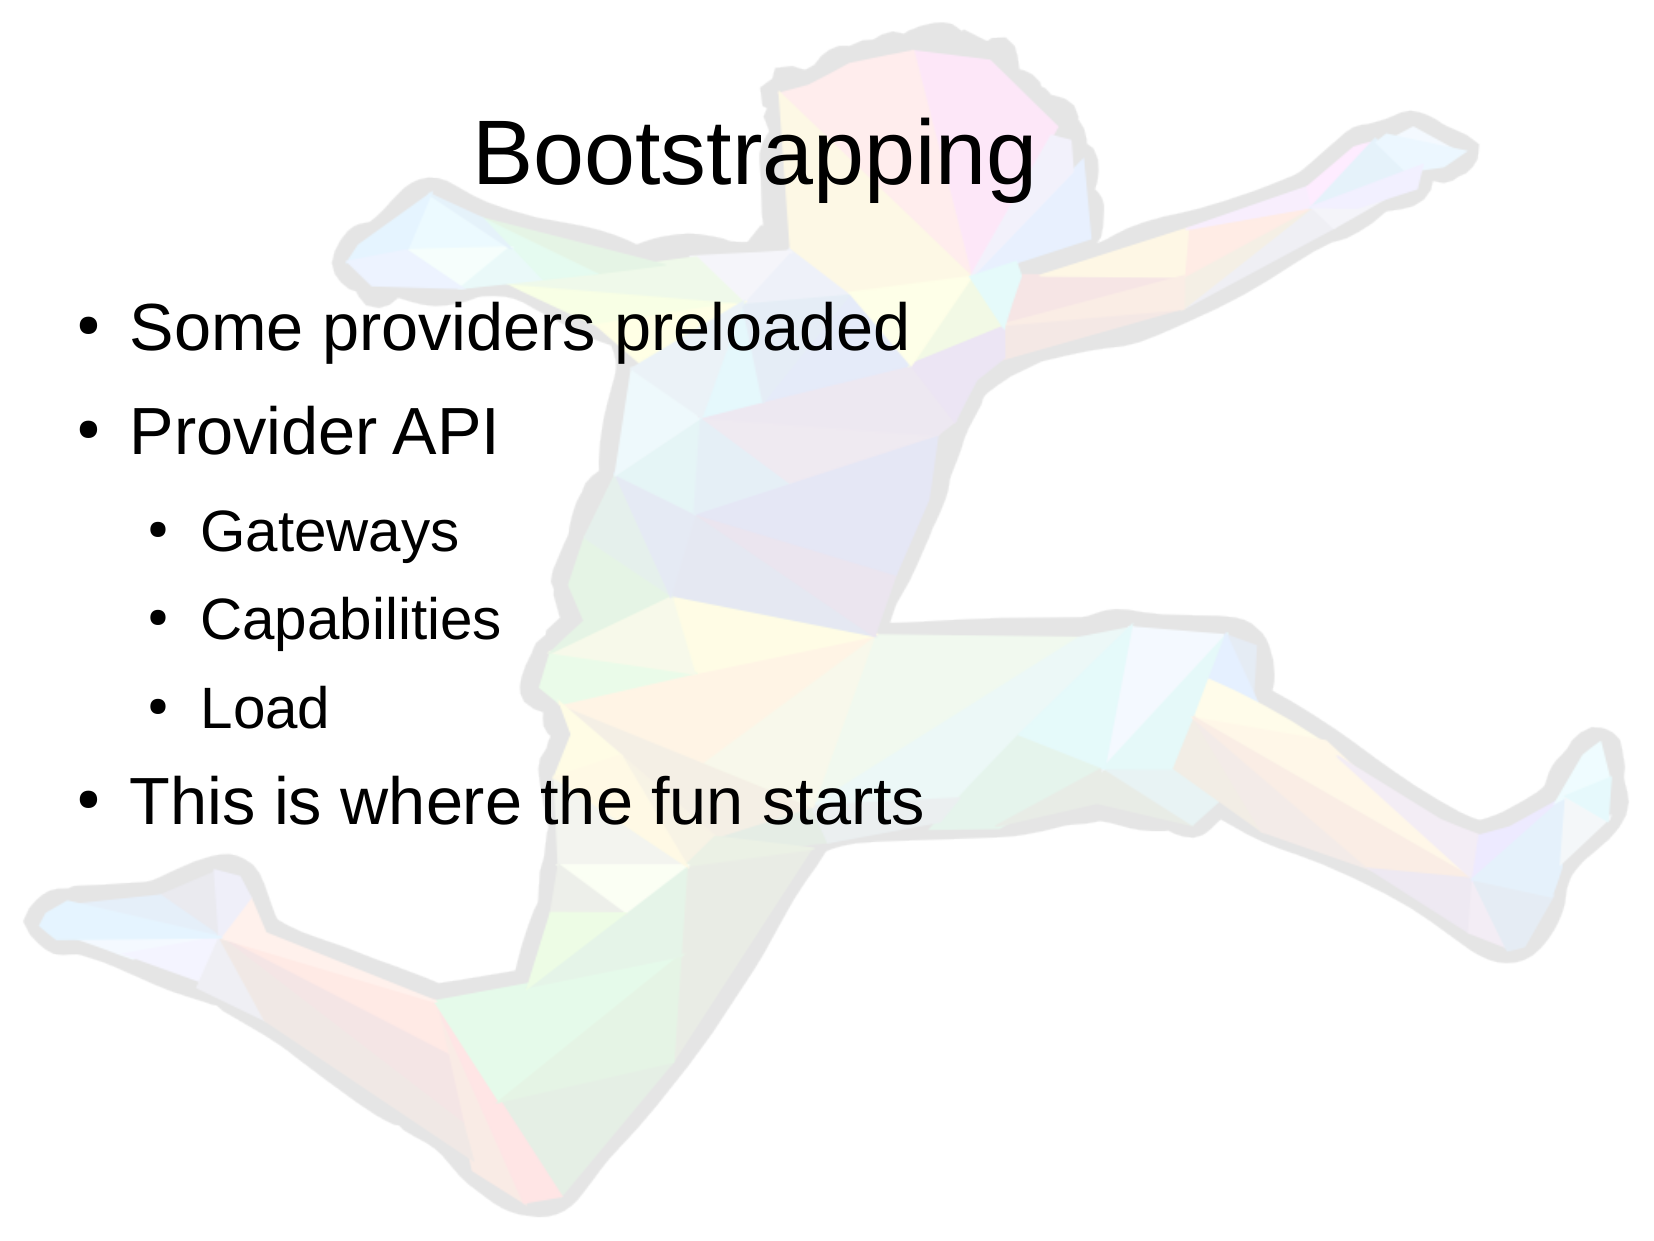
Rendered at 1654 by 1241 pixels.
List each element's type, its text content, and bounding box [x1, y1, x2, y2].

list Some providers preloaded Provider API Gateways Capabilities Load This is where the fun starts [58, 290, 1477, 1109]
title Bootstrapping [58, 49, 1477, 257]
